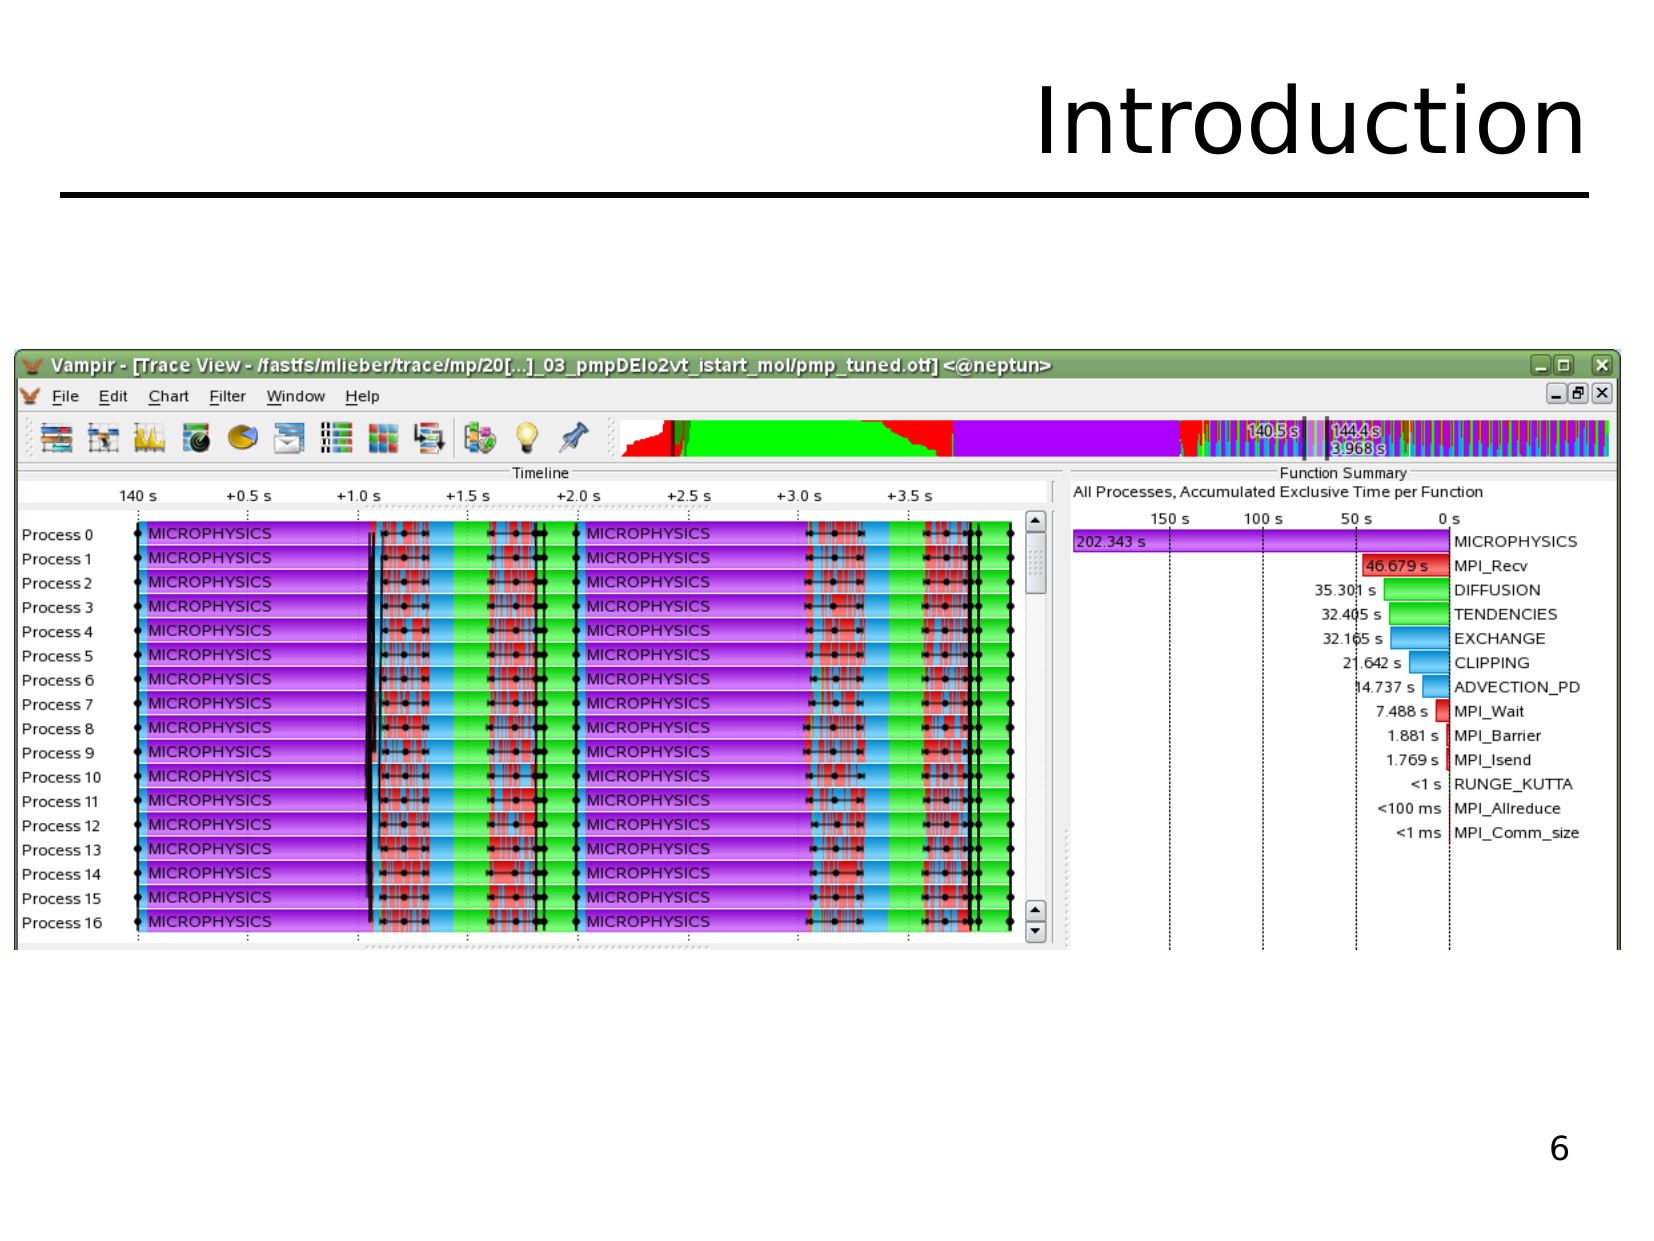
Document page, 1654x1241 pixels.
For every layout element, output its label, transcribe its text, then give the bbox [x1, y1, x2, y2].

picture [14, 349, 1621, 950]
title Introduction [101, 17, 1590, 226]
